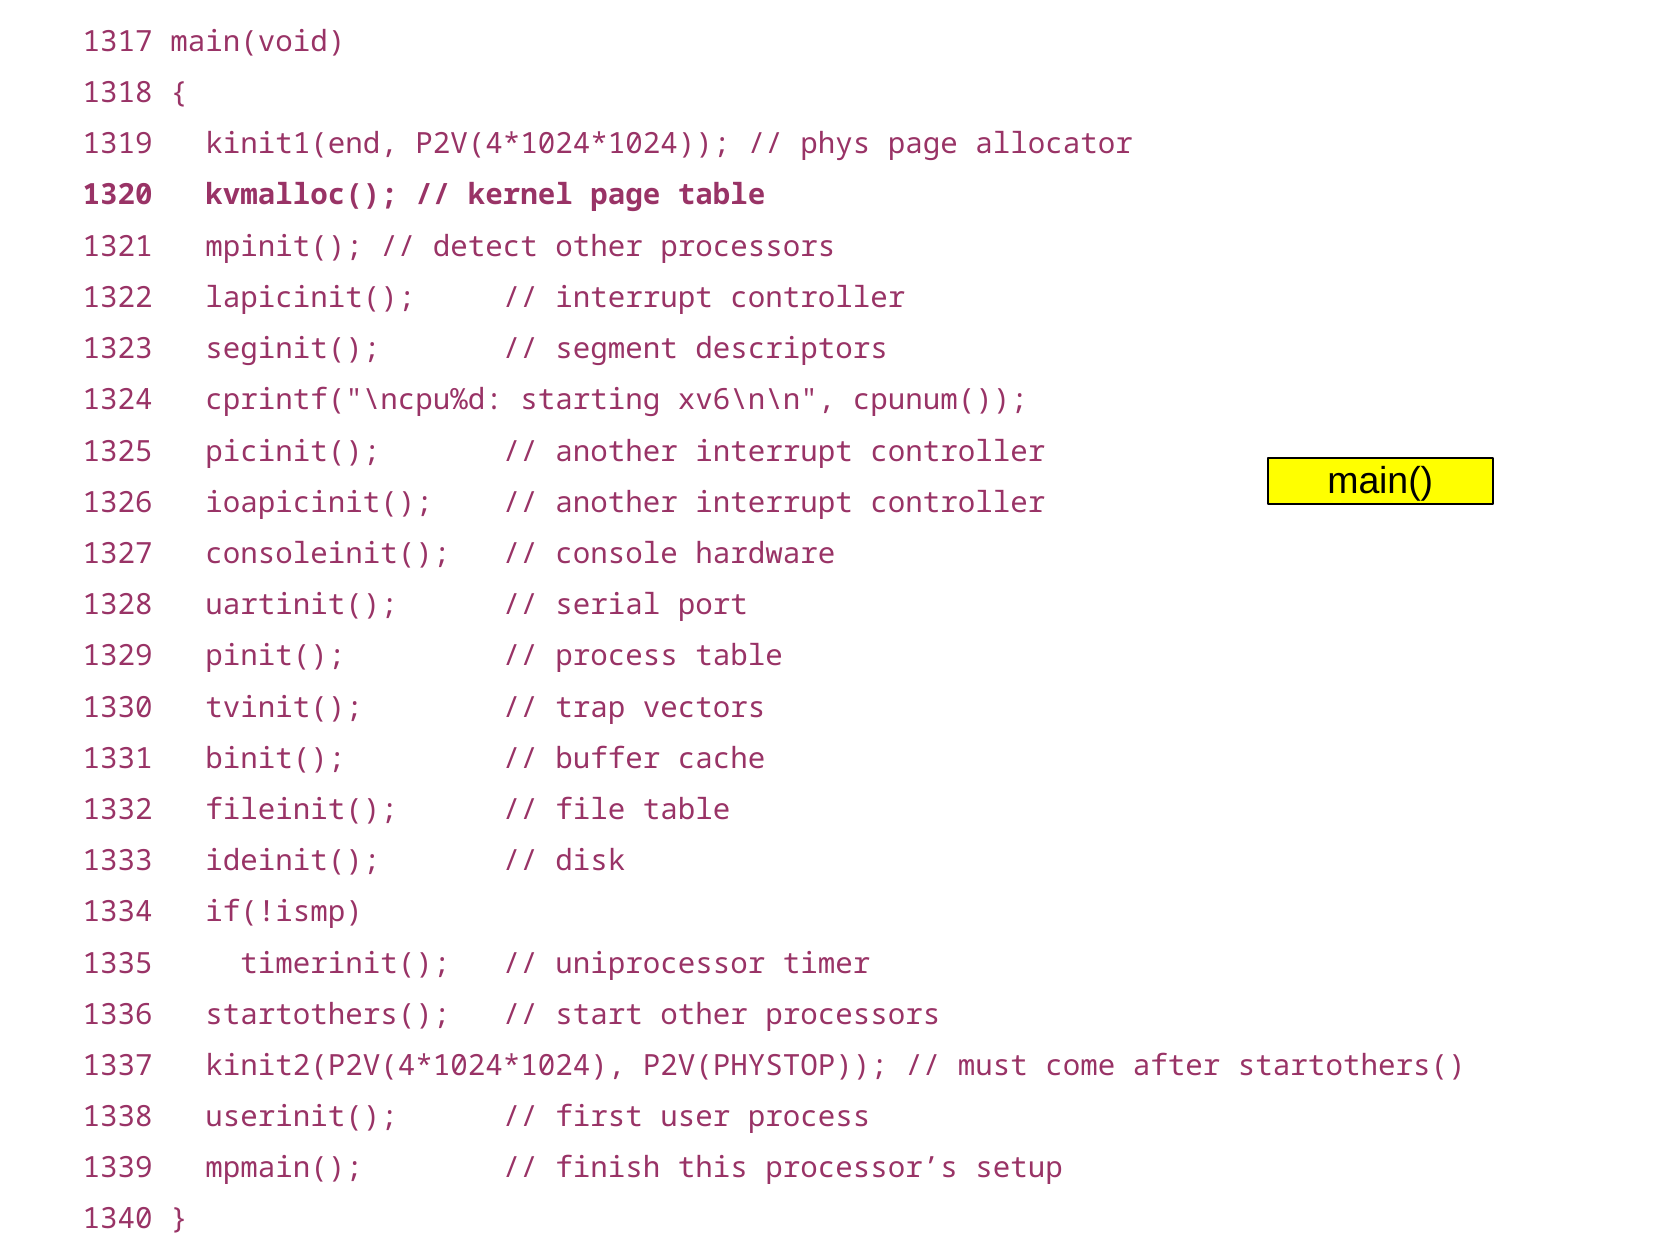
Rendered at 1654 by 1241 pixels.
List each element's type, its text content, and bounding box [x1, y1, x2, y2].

text_box main() [1267, 457, 1493, 504]
list 1317 main(void) 1318 { 1319 kinit1(end, P2V(4*1024*1024)); // phys page allocator 1320 kvmalloc(); // kernel page table 1321 mpinit(); // detect other processors 1322 lapicinit(); // interrupt controller 1323 seginit(); // segment descriptors 1324 cprintf("\ncpu%d: starting xv6\n\n", cpunum()); 1325 picinit(); // another interrupt controller 1326 ioapicinit(); // another interrupt controller 1327 consoleinit(); // console hardware 1328 uartinit(); // serial port 1329 pinit(); // process table 1330 tvinit(); // trap vectors 1331 binit(); // buffer cache 1332 fileinit(); // file table 1333 ideinit(); // disk 1334 if(!ismp) 1335 timerinit(); // uniprocessor timer 1336 startothers(); // start other processors 1337 kinit2(P2V(4*1024*1024), P2V(PHYSTOP)); // must come after startothers() 1338 userinit(); // first user process 1339 mpmain(); // finish this processor’s setup 1340 } [82, 20, 1571, 1238]
